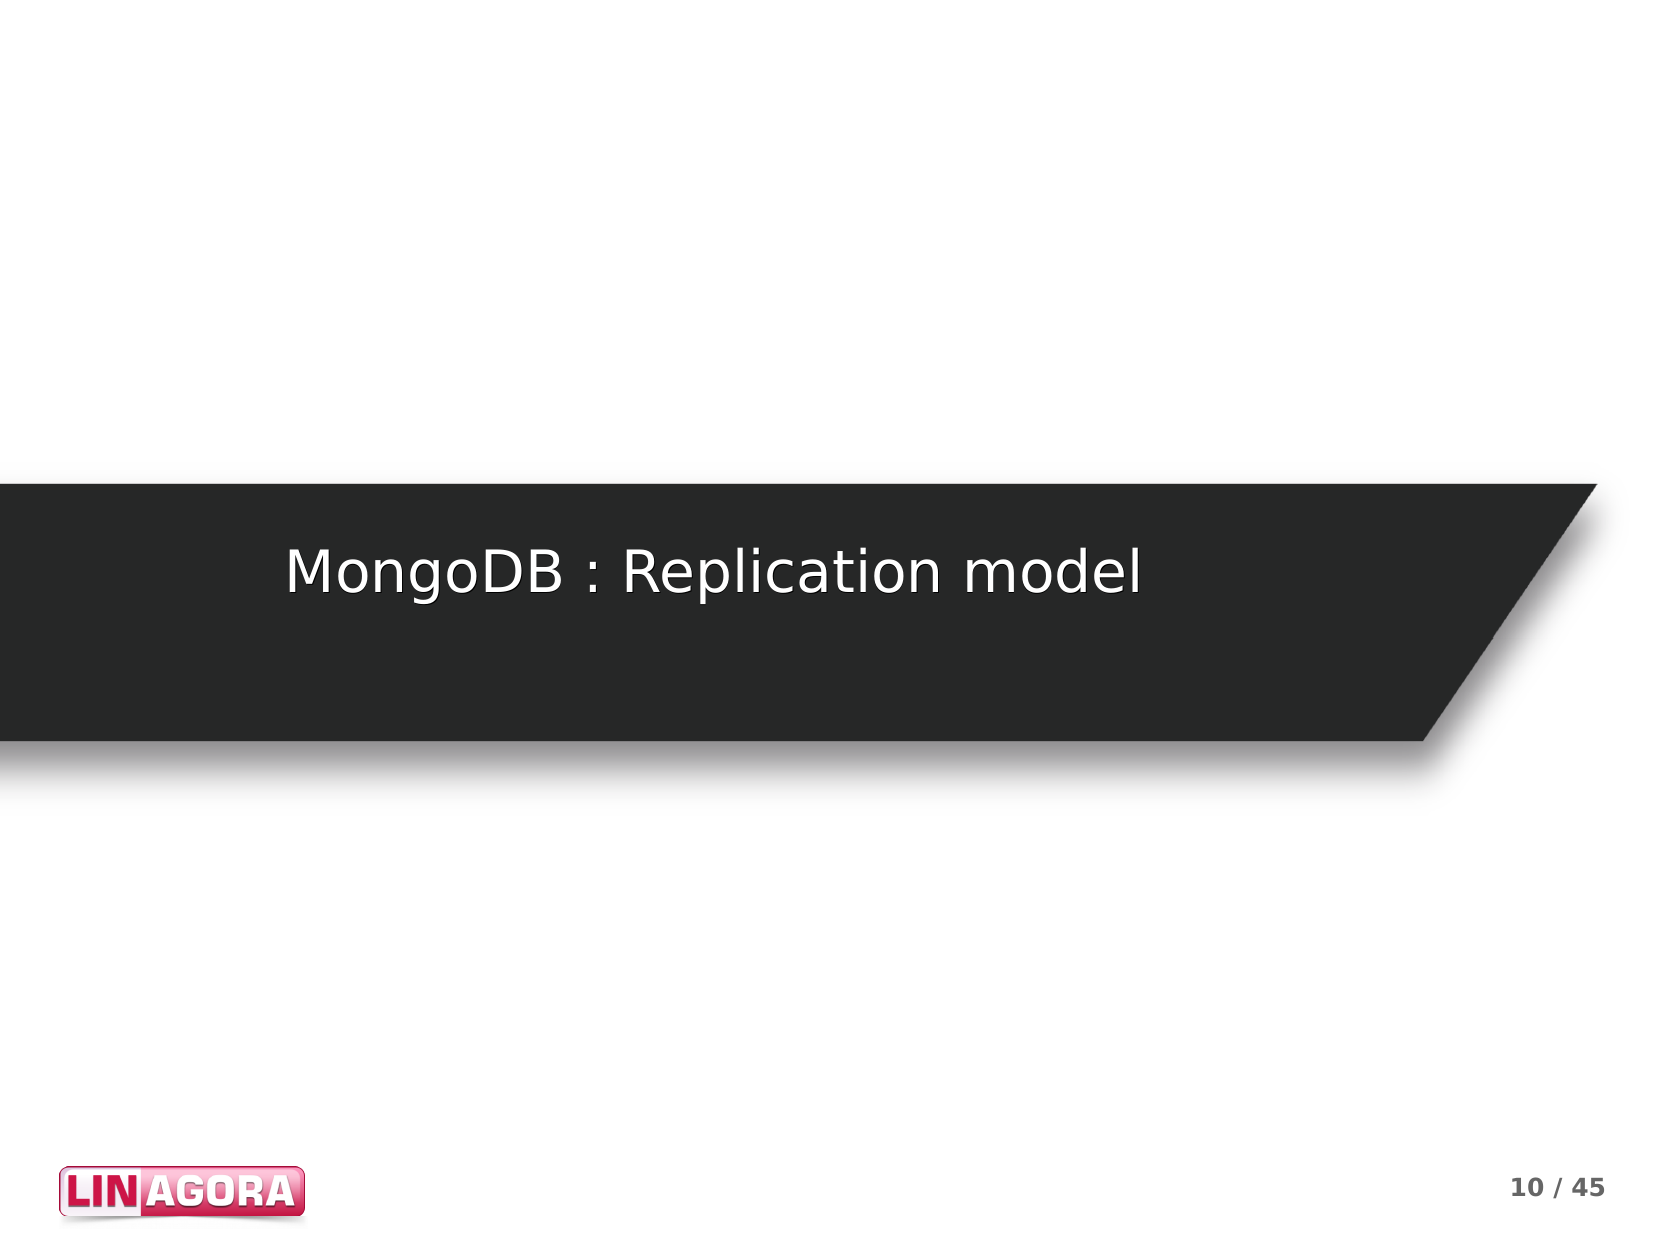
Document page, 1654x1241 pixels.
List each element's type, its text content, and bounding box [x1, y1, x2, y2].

picture [59, 1166, 308, 1229]
title MongoDB : Replication model [82, 460, 1347, 686]
